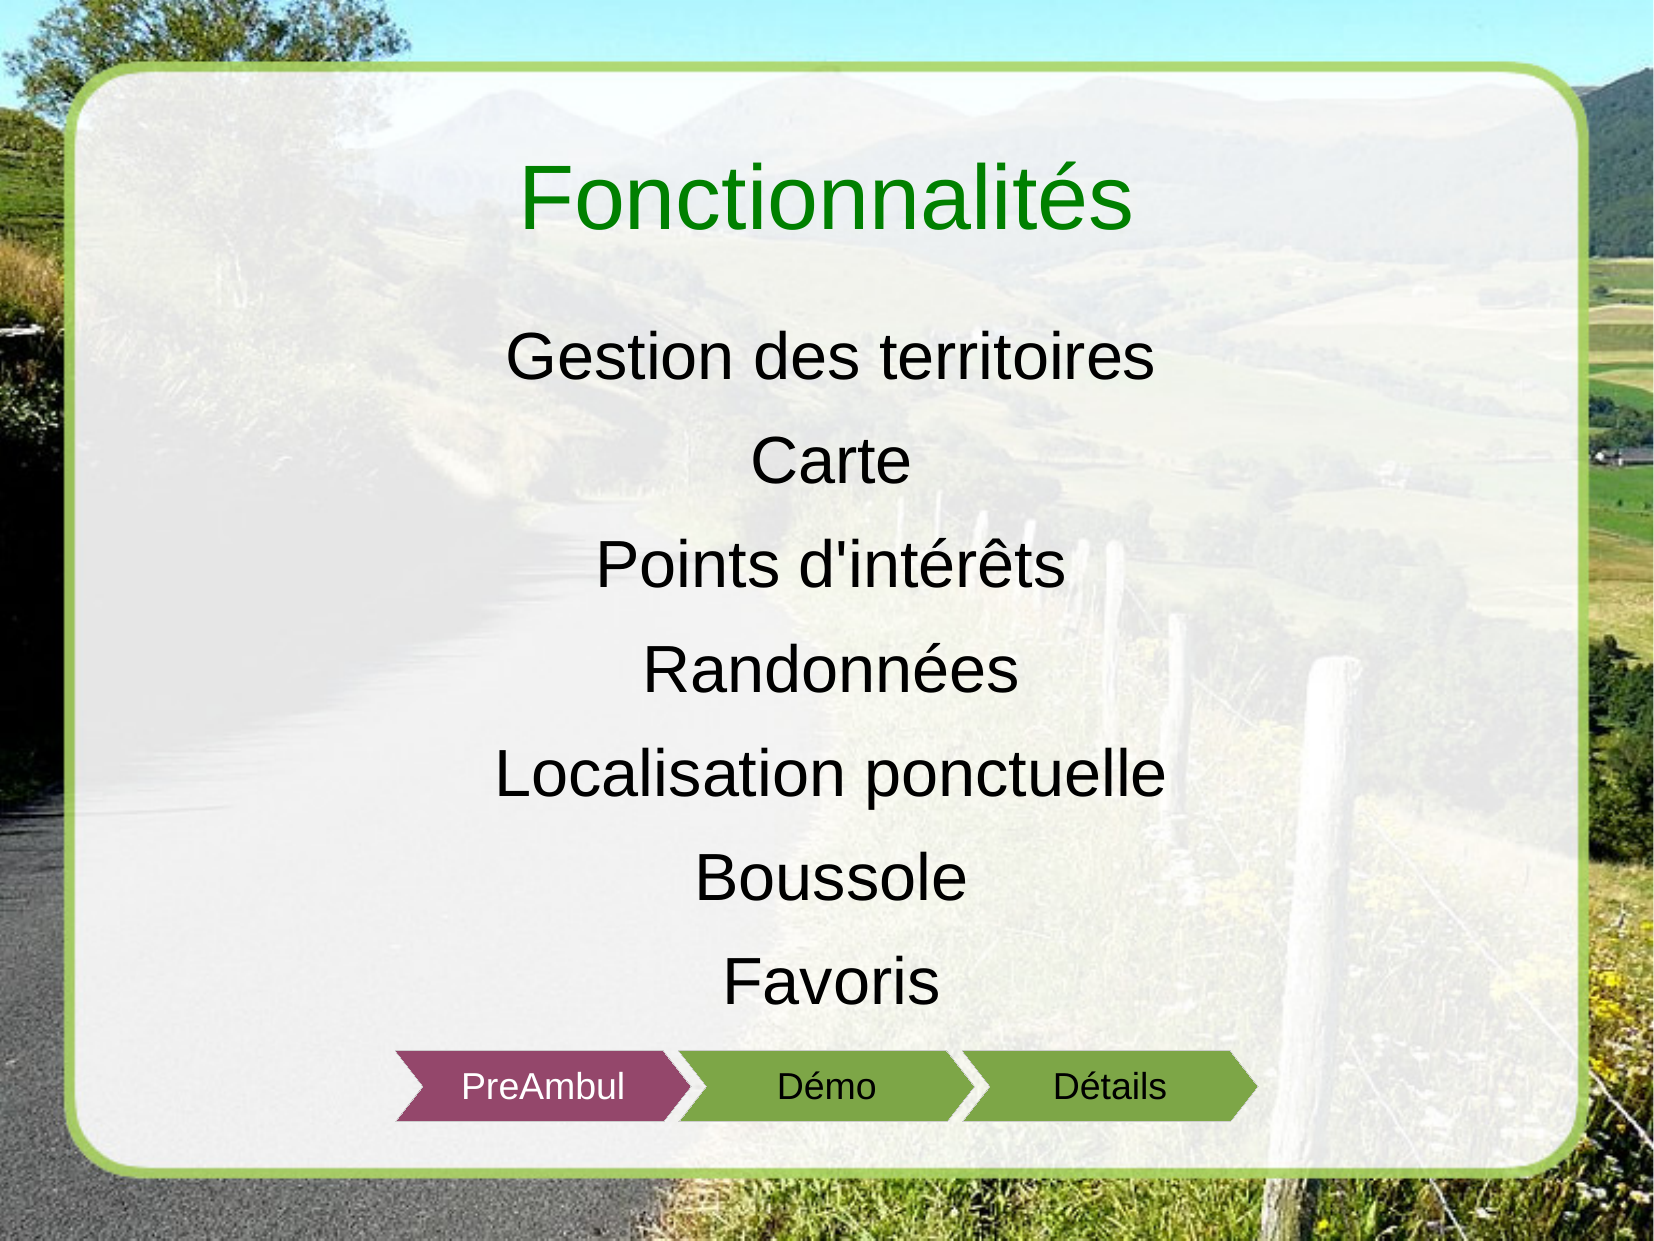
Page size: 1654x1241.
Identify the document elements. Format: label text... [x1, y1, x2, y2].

title Fonctionnalités [82, 94, 1571, 302]
text_box PreAmbul [395, 1050, 692, 1122]
text_box Détails [962, 1050, 1259, 1122]
text_box Démo [678, 1050, 975, 1122]
list Gestion des territoires Carte Points d'intérêts Randonnées Localisation ponctuelle Boussole Favoris [103, 318, 1560, 1087]
picture [0, 0, 1654, 1241]
